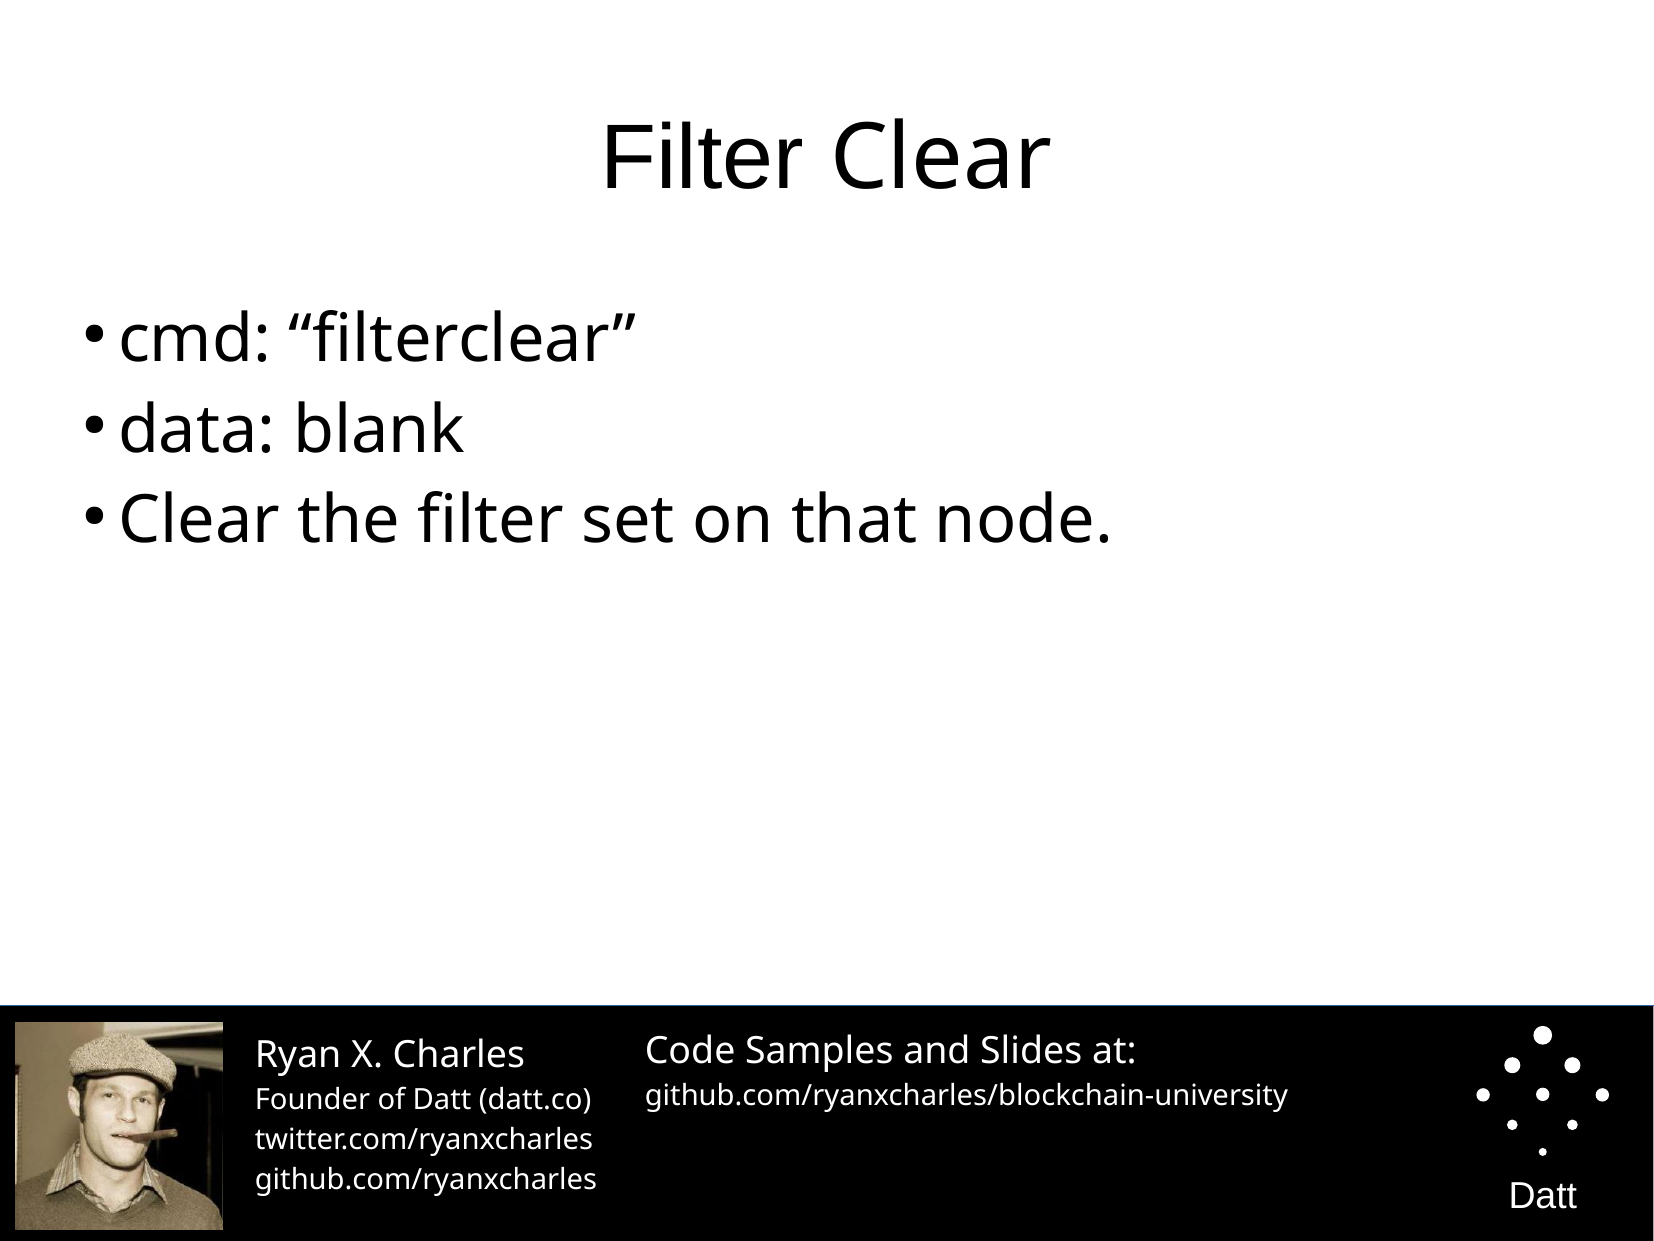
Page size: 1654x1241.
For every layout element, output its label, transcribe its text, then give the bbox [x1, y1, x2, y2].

title Filter Clear [82, 49, 1571, 257]
text_box Ryan X. Charles Founder of Datt (datt.co) twitter.com/ryanxcharles github.com/ryanxcharles [240, 1020, 976, 1241]
text_box Code Samples and Slides at: github.com/ryanxcharles/blockchain-university [630, 1015, 1403, 1156]
picture [15, 1022, 223, 1231]
text_box Datt [1452, 1167, 1633, 1241]
picture [1475, 1023, 1611, 1159]
text_box [0, 1005, 1654, 1241]
subtitle cmd: “filterclear” data: blank Clear the filter set on that node. [82, 290, 1571, 1005]
